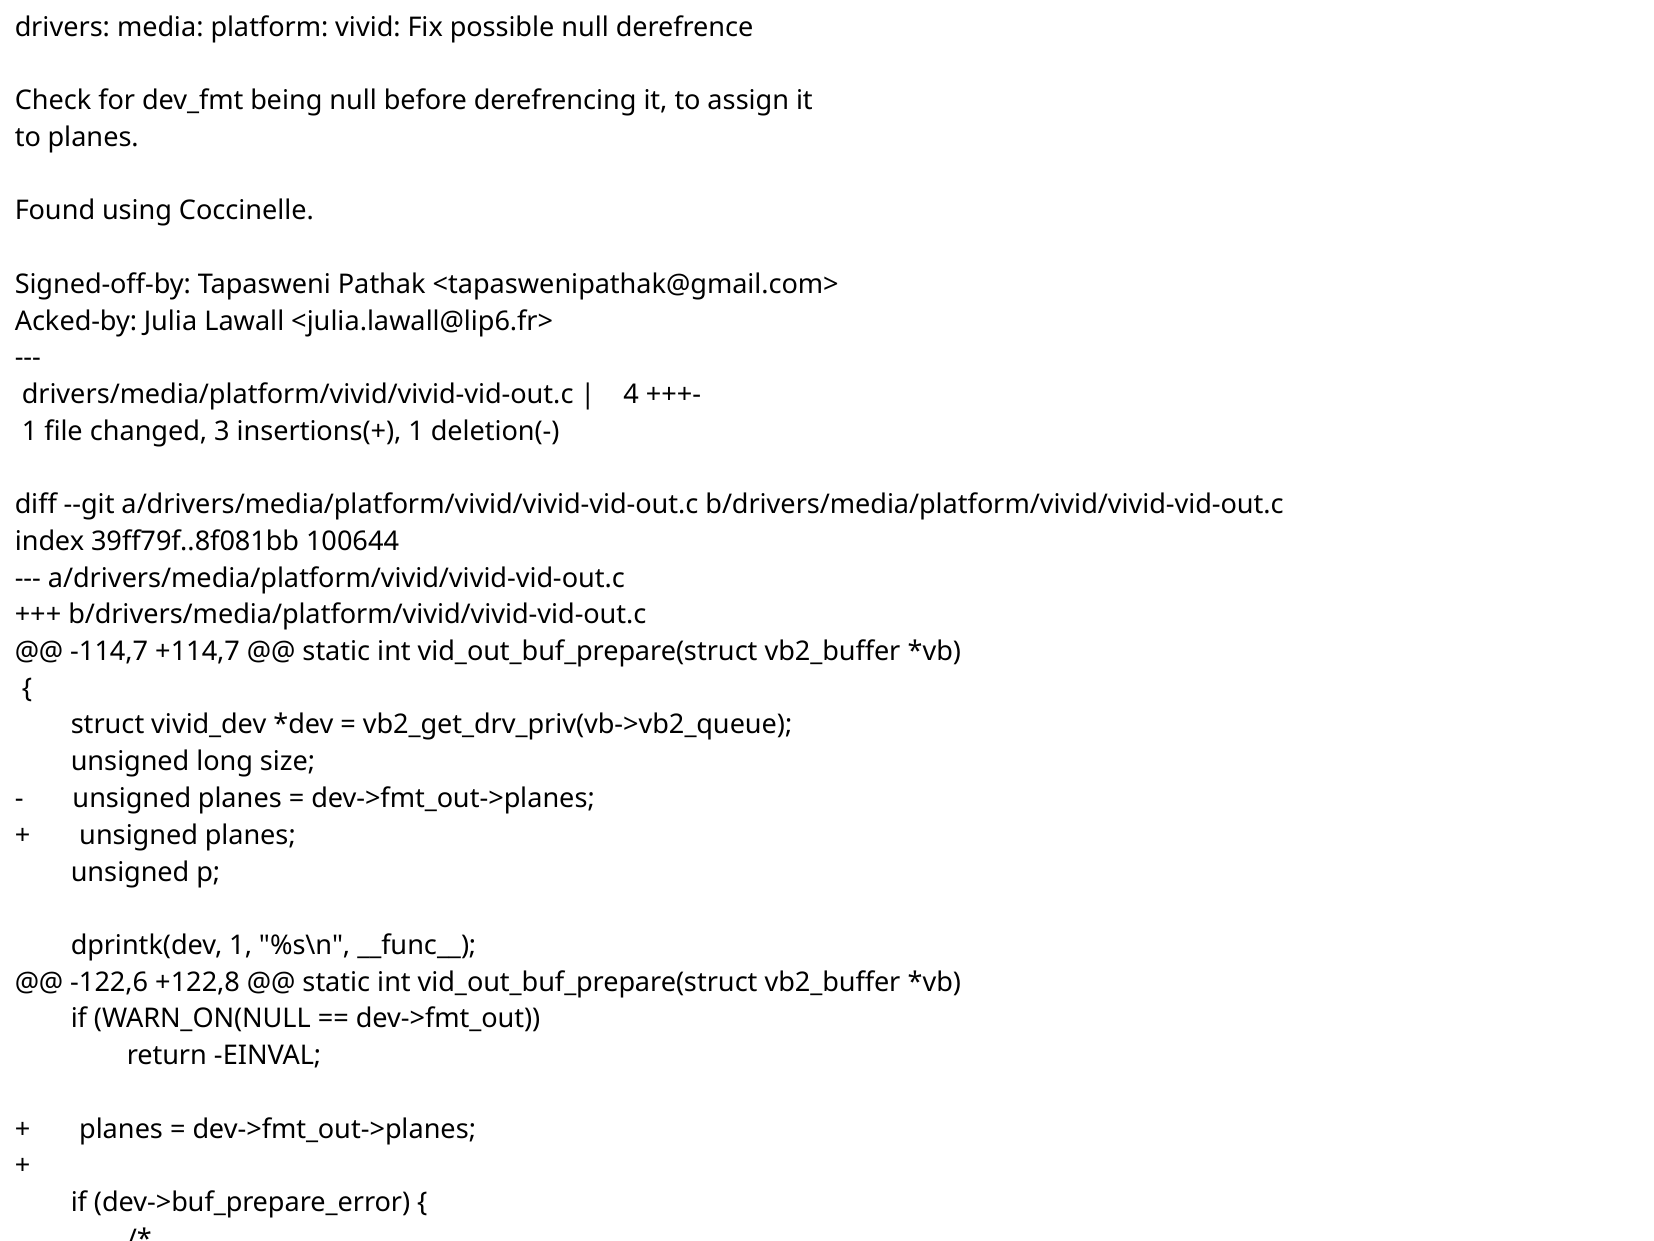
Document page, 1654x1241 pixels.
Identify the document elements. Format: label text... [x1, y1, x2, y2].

text_box drivers: media: platform: vivid: Fix possible null derefrence Check for dev_fmt being null before derefrencing it, to assign it to planes. Found using Coccinelle. Signed-off-by: Tapasweni Pathak <tapaswenipathak@gmail.com> Acked-by: Julia Lawall <julia.lawall@lip6.fr> --- drivers/media/platform/vivid/vivid-vid-out.c | 4 +++- 1 file changed, 3 insertions(+), 1 deletion(-) diff --git a/drivers/media/platform/vivid/vivid-vid-out.c b/drivers/media/platform/vivid/vivid-vid-out.c index 39ff79f..8f081bb 100644 --- a/drivers/media/platform/vivid/vivid-vid-out.c +++ b/drivers/media/platform/vivid/vivid-vid-out.c @@ -114,7 +114,7 @@ static int vid_out_buf_prepare(struct vb2_buffer *vb) { struct vivid_dev *dev = vb2_get_drv_priv(vb->vb2_queue); unsigned long size; - unsigned planes = dev->fmt_out->planes; + unsigned planes; unsigned p; dprintk(dev, 1, "%s\n", __func__); @@ -122,6 +122,8 @@ static int vid_out_buf_prepare(struct vb2_buffer *vb) if (WARN_ON(NULL == dev->fmt_out)) return -EINVAL; + planes = dev->fmt_out->planes; + if (dev->buf_prepare_error) { /* * Error injection: test what happens if buf_prepare() returns -- 1.7.9.5 [0, 0, 1654, 1217]
